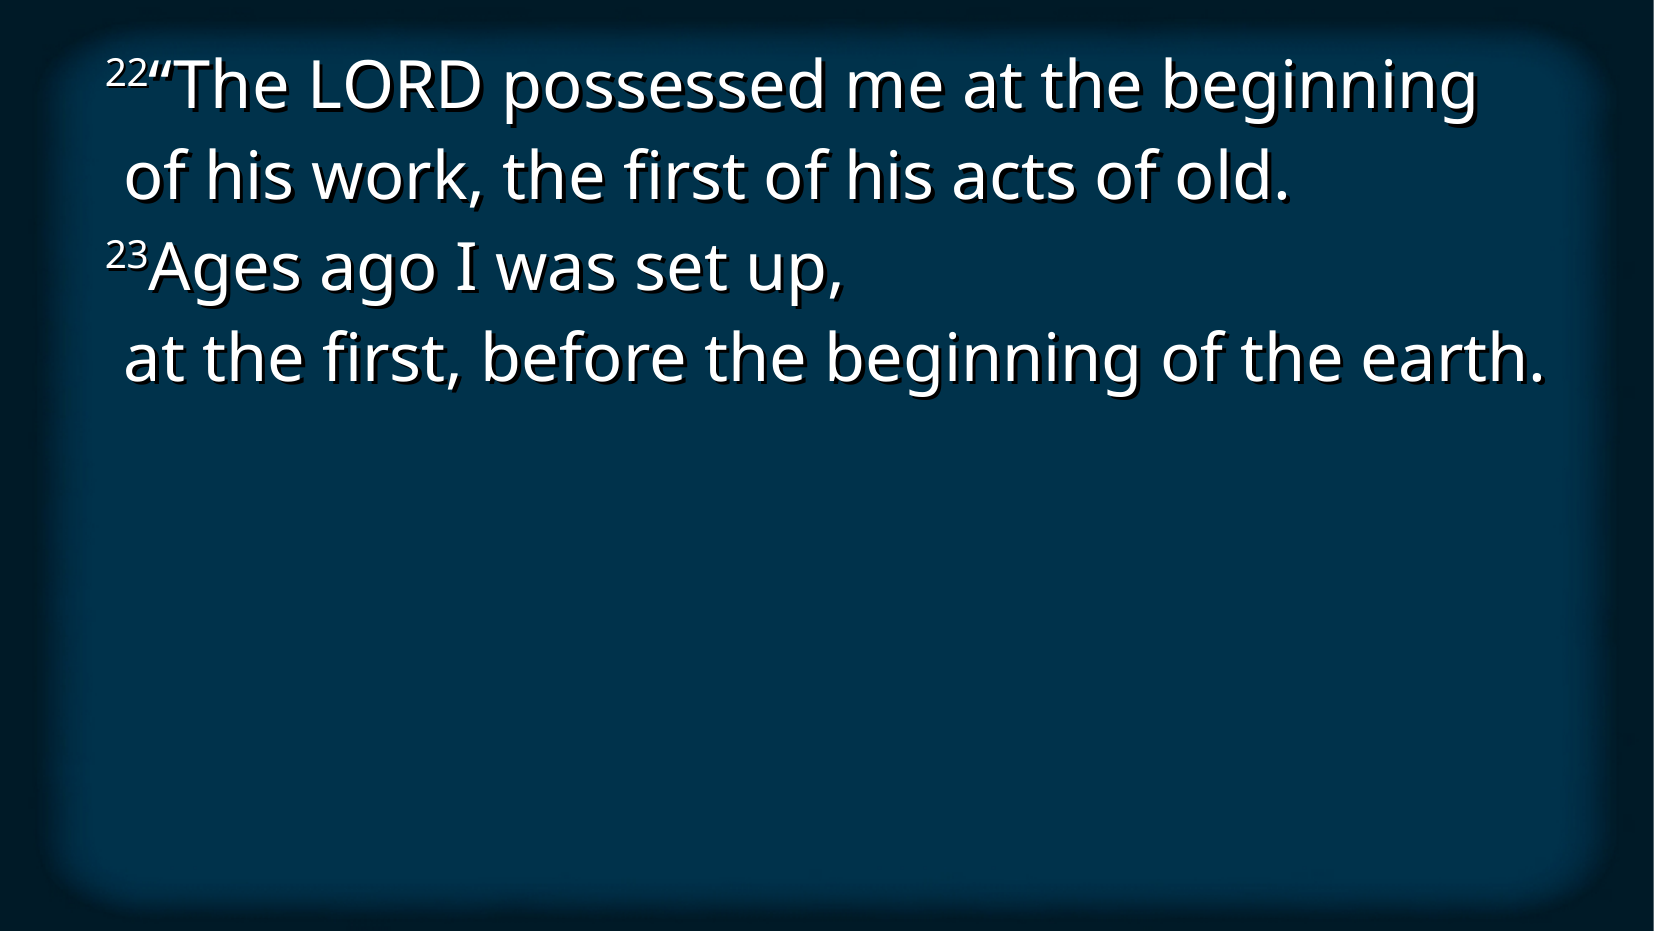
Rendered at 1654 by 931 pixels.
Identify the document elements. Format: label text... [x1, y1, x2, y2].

picture [0, 0, 1654, 931]
text_box 22“The LORD possessed me at the beginning of his work, the first of his acts of old. 23Ages ago I was set up, at the first, before the beginning of the earth. [90, 30, 1576, 400]
